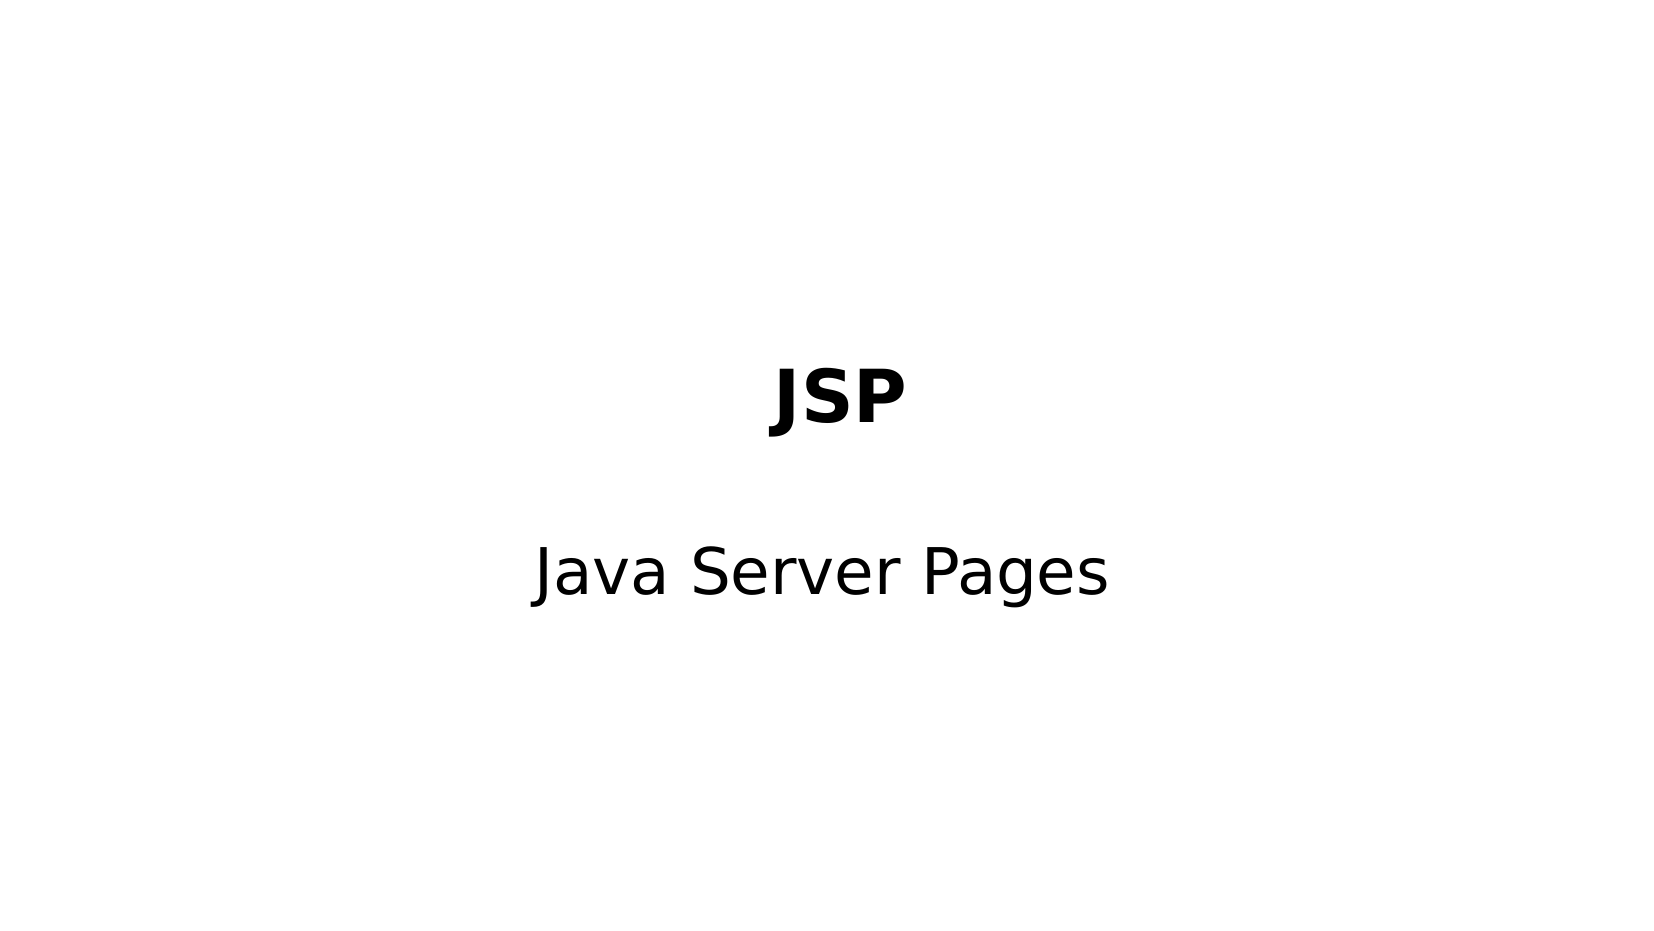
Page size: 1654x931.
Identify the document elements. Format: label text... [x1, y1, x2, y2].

subtitle Java Server Pages [122, 522, 1501, 647]
title JSP [151, 299, 1530, 445]
